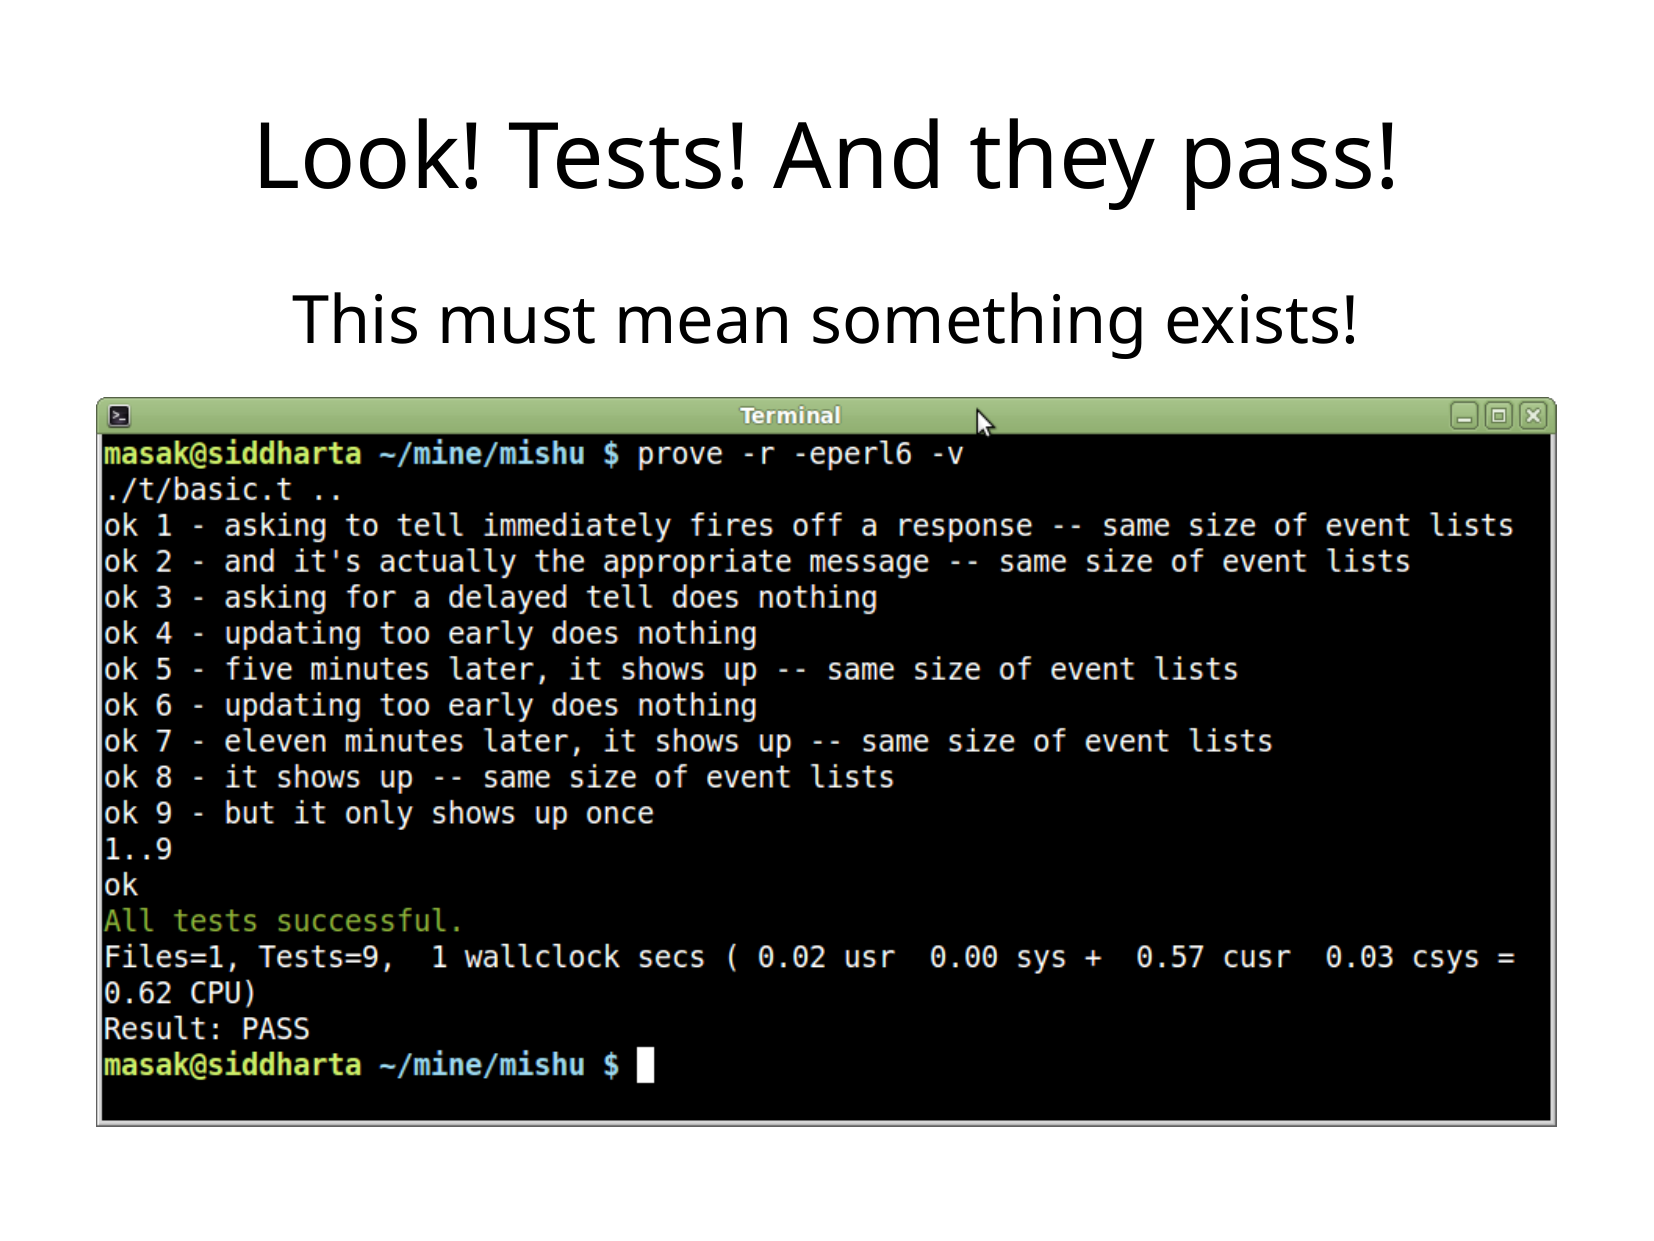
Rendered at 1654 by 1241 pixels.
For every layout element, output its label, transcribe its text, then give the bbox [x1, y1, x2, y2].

subtitle This must mean something exists! [82, 254, 1571, 381]
picture [96, 397, 1557, 1127]
title Look! Tests! And they pass! [82, 49, 1571, 254]
